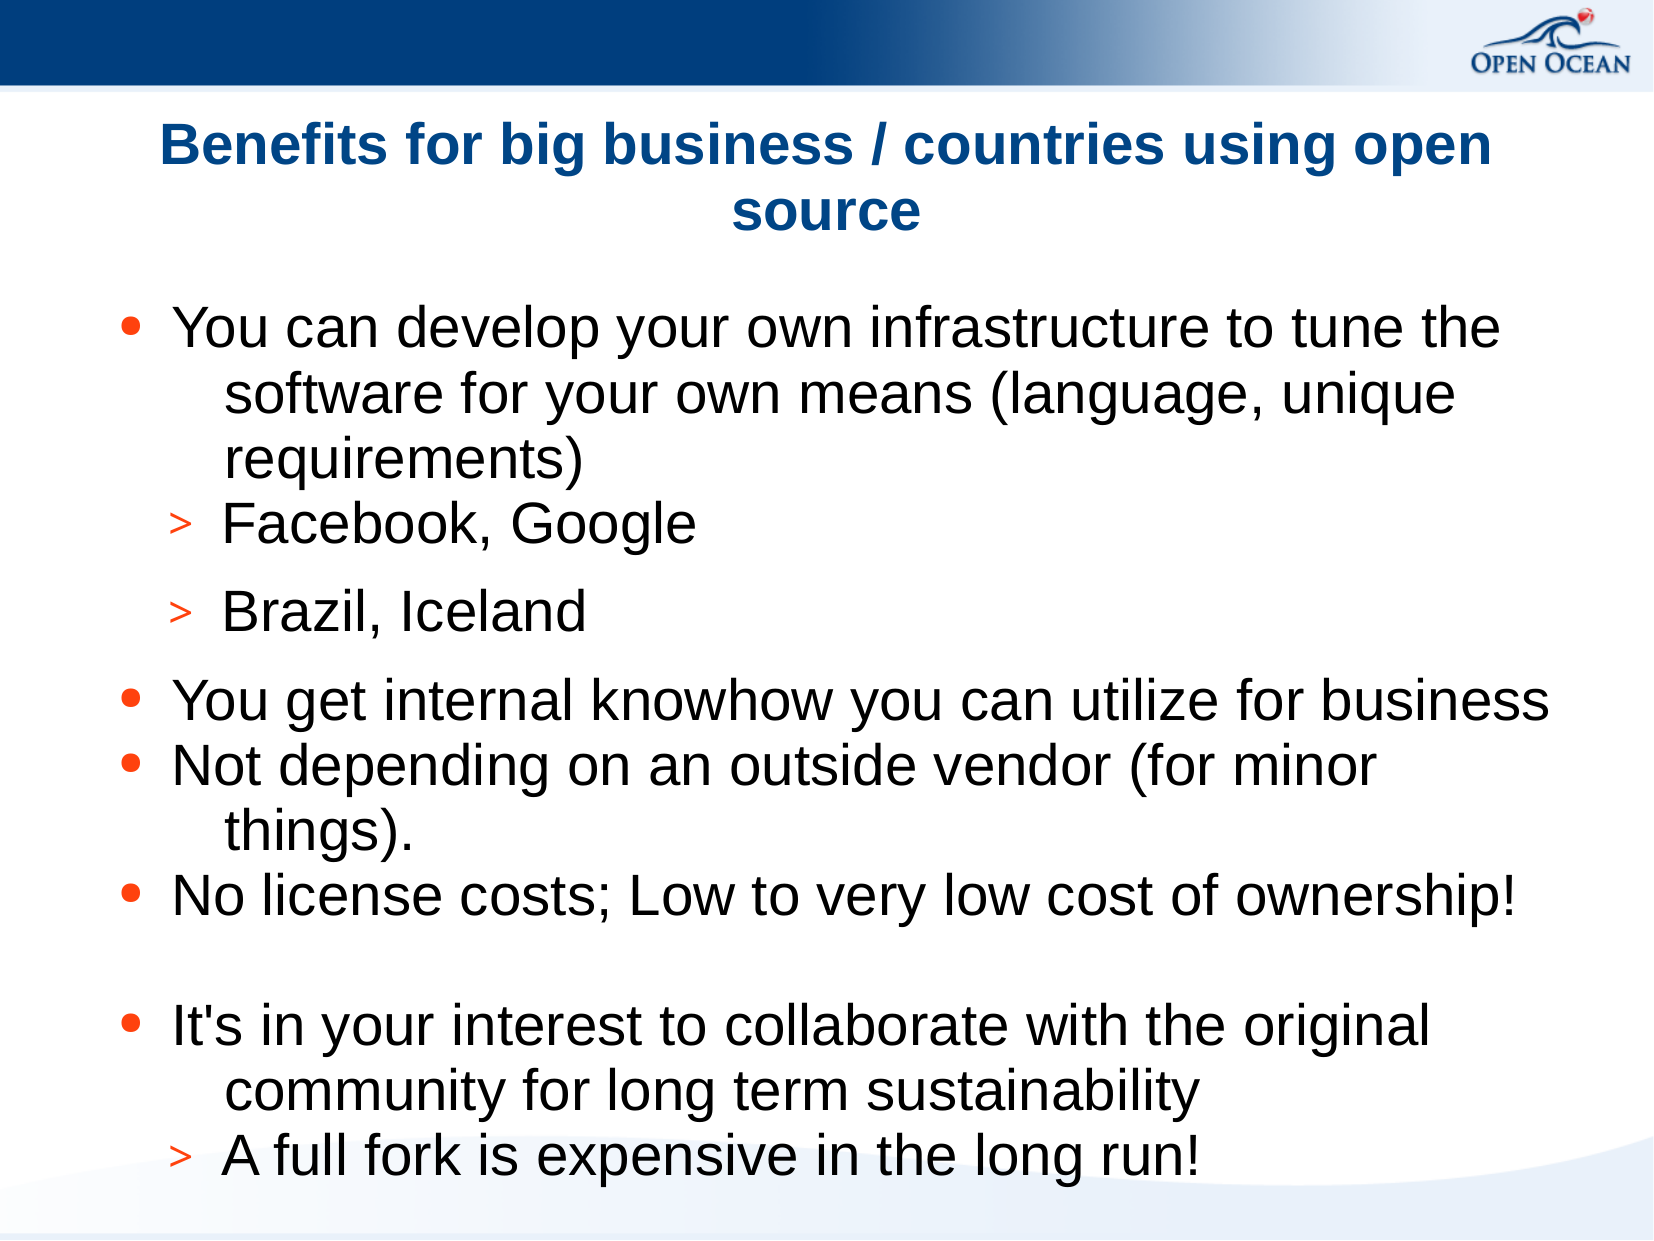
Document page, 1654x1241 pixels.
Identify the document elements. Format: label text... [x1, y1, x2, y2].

list You can develop your own infrastructure to tune the software for your own means (language, unique requirements) Facebook, Google Brazil, Iceland You get internal knowhow you can utilize for business Not depending on an outside vendor (for minor things). No license costs; Low to very low cost of ownership! It's in your interest to collaborate with the original community for long term sustainability A full fork is expensive in the long run! [82, 295, 1571, 1188]
title Benefits for big business / countries using open source [82, 95, 1571, 259]
picture [0, 0, 1654, 1240]
